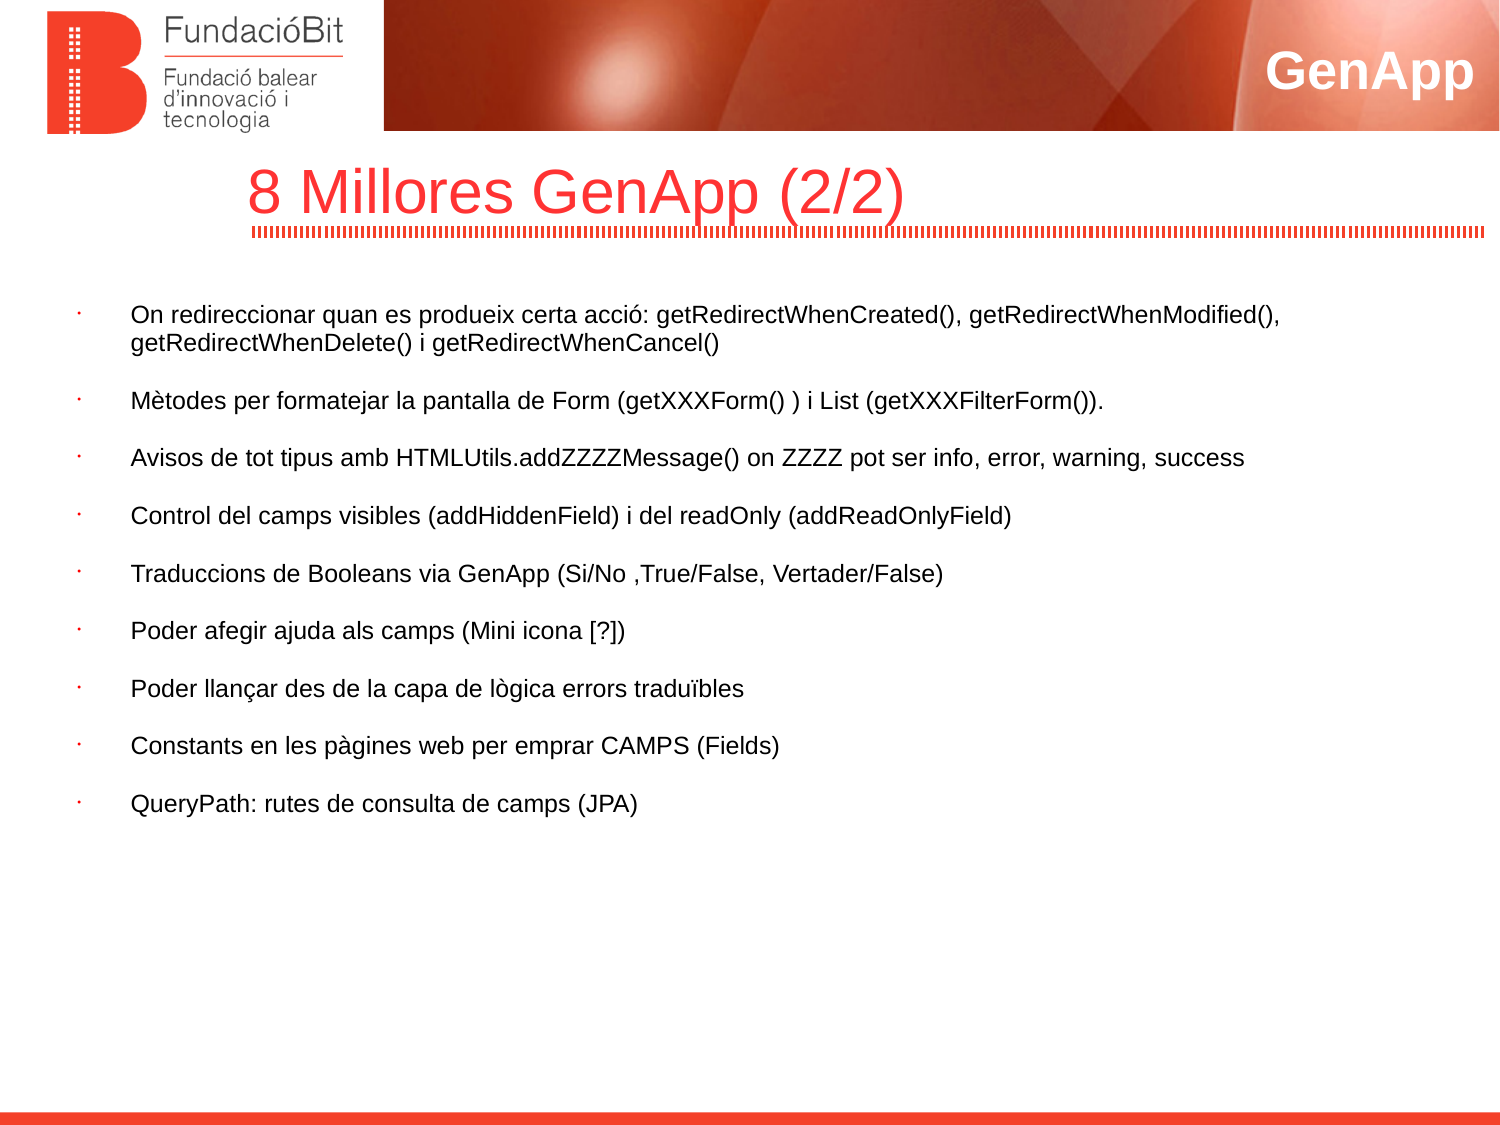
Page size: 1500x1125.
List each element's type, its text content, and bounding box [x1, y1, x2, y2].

picture [383, 0, 1500, 131]
picture [47, 11, 343, 134]
text_box 8 Millores GenApp (2/2) [75, 156, 1485, 232]
list [75, 232, 1425, 407]
title GenApp [324, 11, 1477, 130]
list On redireccionar quan es produeix certa acció: getRedirectWhenCreated(), getRedirectWhenModified(), getRedirectWhenDelete() i getRedirectWhenCancel() Mètodes per formatejar la pantalla de Form (getXXXForm() ) i List (getXXXFilterForm()). Avisos de tot tipus amb HTMLUtils.addZZZZMessage() on ZZZZ pot ser info, error, warning, success Control del camps visibles (addHiddenField) i del readOnly (addReadOnlyField) Traduccions de Booleans via GenApp (Si/No ,True/False, Vertader/False) Poder afegir ajuda als camps (Mini icona [?]) Poder llançar des de la capa de lògica errors traduïbles Constants en les pàgines web per emprar CAMPS (Fields) QueryPath: rutes de consulta de camps (JPA) [59, 243, 1410, 1028]
